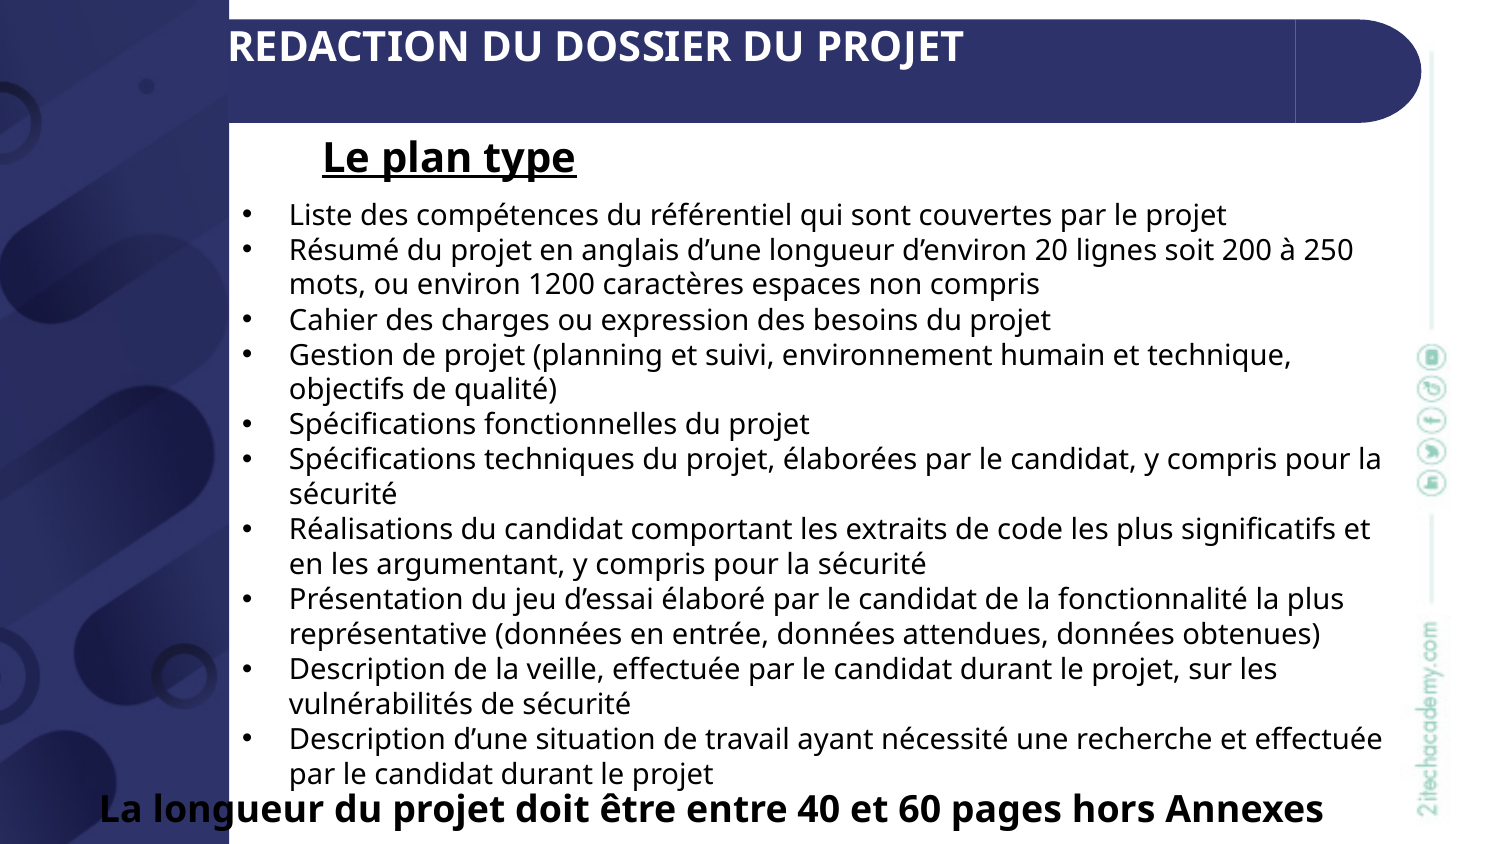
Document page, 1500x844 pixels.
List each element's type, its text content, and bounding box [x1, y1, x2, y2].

text_box Le plan type [307, 122, 849, 188]
text_box [1295, 19, 1422, 123]
text_box La longueur du projet doit être entre 40 et 60 pages hors Annexes [84, 777, 1341, 838]
picture [0, 0, 1500, 844]
text_box Liste des compétences du référentiel qui sont couvertes par le projet Résumé du projet en anglais d’une longueur d’environ 20 lignes soit 200 à 250 mots, ou environ 1200 caractères espaces non compris Cahier des charges ou expression des besoins du projet Gestion de projet (planning et suivi, environnement humain et technique, objectifs de qualité) Spécifications fonctionnelles du projet Spécifications techniques du projet, élaborées par le candidat, y compris pour la sécurité Réalisations du candidat comportant les extraits de code les plus significatifs et en les argumentant, y compris pour la sécurité Présentation du jeu d’essai élaboré par le candidat de la fonctionnalité la plus représentative (données en entrée, données attendues, données obtenues) Description de la veille, effectuée par le candidat durant le projet, sur les vulnérabilités de sécurité Description d’une situation de travail ayant nécessité une recherche et effectuée par le candidat durant le projet [227, 188, 1422, 798]
text_box REDACTION DU DOSSIER DU PROJET [227, 19, 1295, 123]
